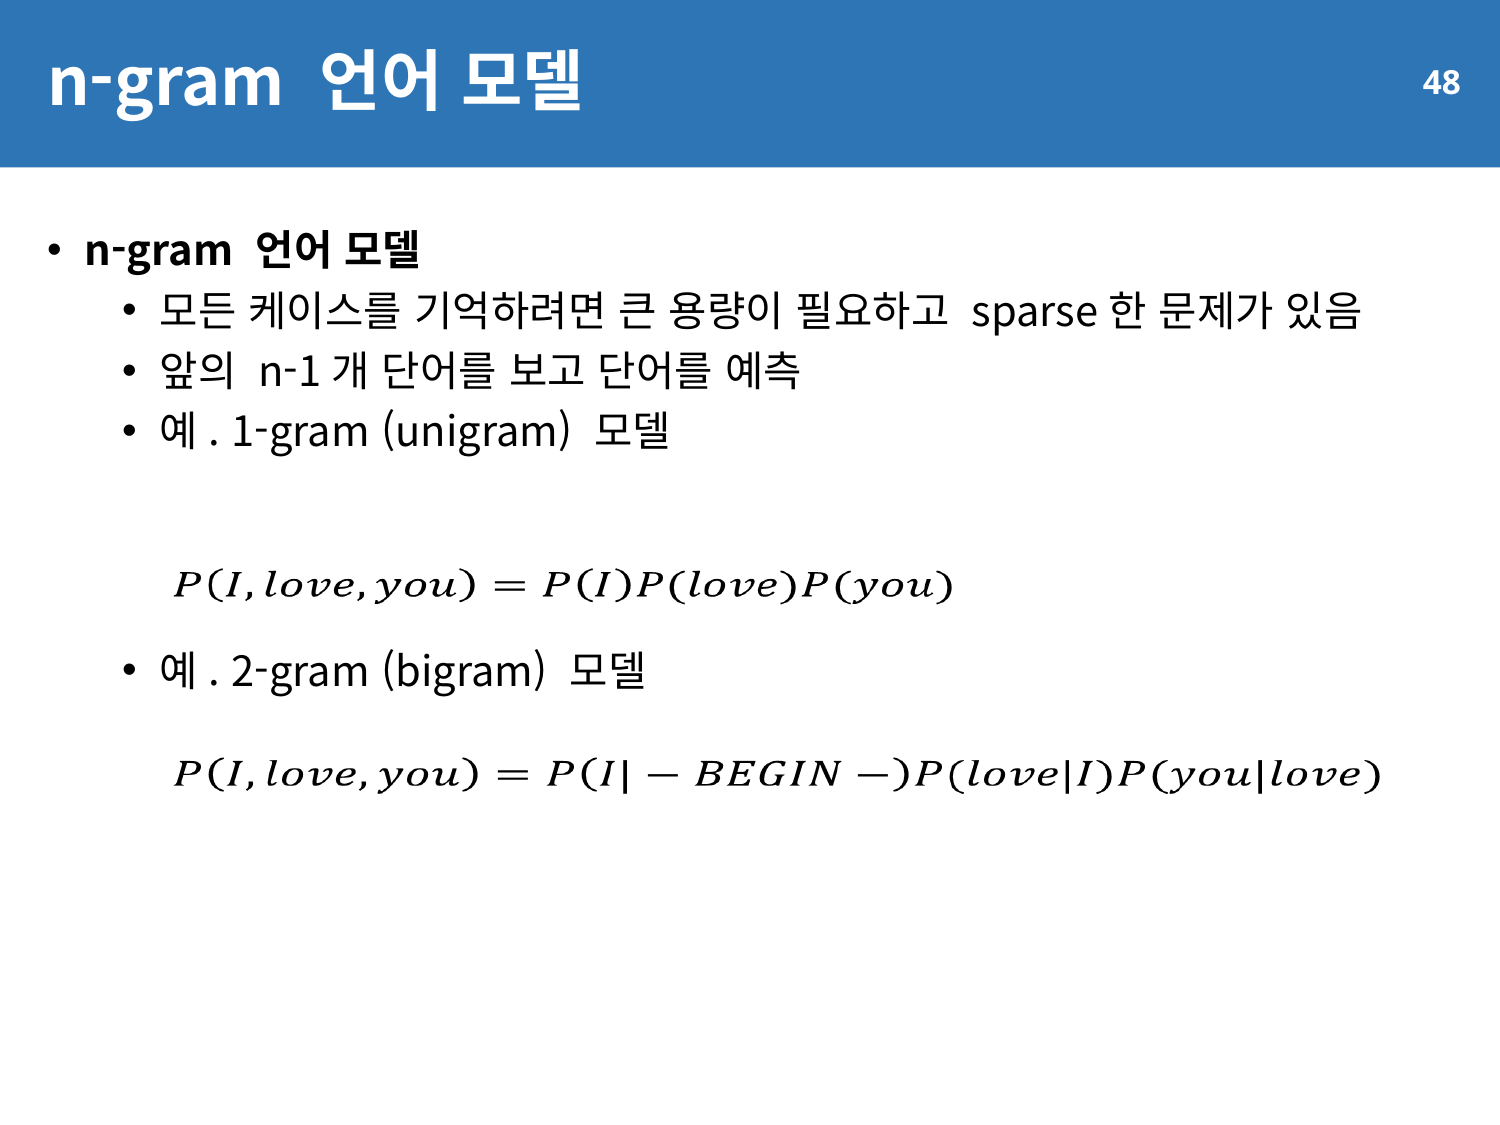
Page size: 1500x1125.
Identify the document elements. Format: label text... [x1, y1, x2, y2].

text_box [155, 560, 979, 621]
title n-gram 언어 모델 [32, 20, 1476, 148]
text_box [155, 750, 1407, 811]
slide_number <number> [1273, 53, 1476, 114]
list n-gram 언어 모델 모든 케이스를 기억하려면 큰 용량이 필요하고 sparse한 문제가 있음 앞의 n-1개 단어를 보고 단어를 예측 예. 1-gram (unigram) 모델 예. 2-gram (bigram) 모델 [32, 206, 1476, 1100]
